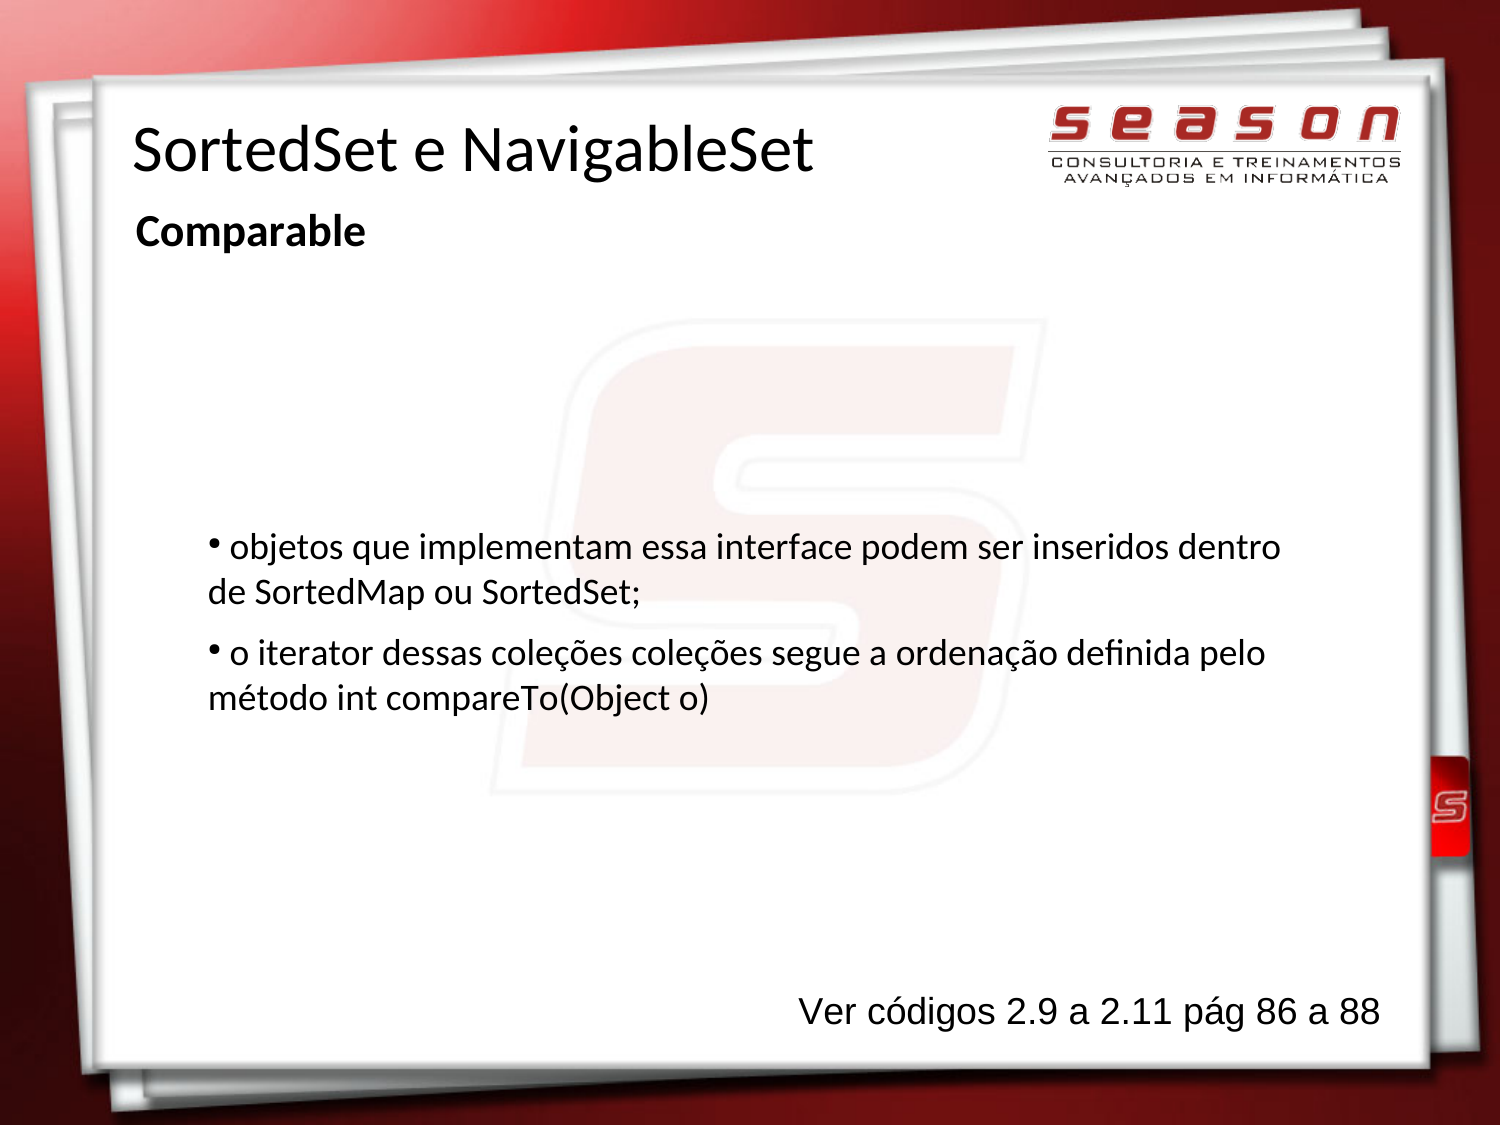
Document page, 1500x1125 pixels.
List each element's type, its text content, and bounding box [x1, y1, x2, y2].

title SortedSet e NavigableSet [118, 33, 1394, 257]
text_box Ver códigos 2.9 a 2.11 pág 86 a 88 [708, 979, 1396, 1040]
text_box objetos que implementam essa interface podem ser inseridos dentro de SortedMap ou SortedSet; o iterator dessas coleções coleções segue a ordenação definida pelo método int compareTo(Object o) [207, 318, 1328, 922]
text_box Comparable [135, 200, 1246, 256]
picture [0, 0, 1500, 1125]
